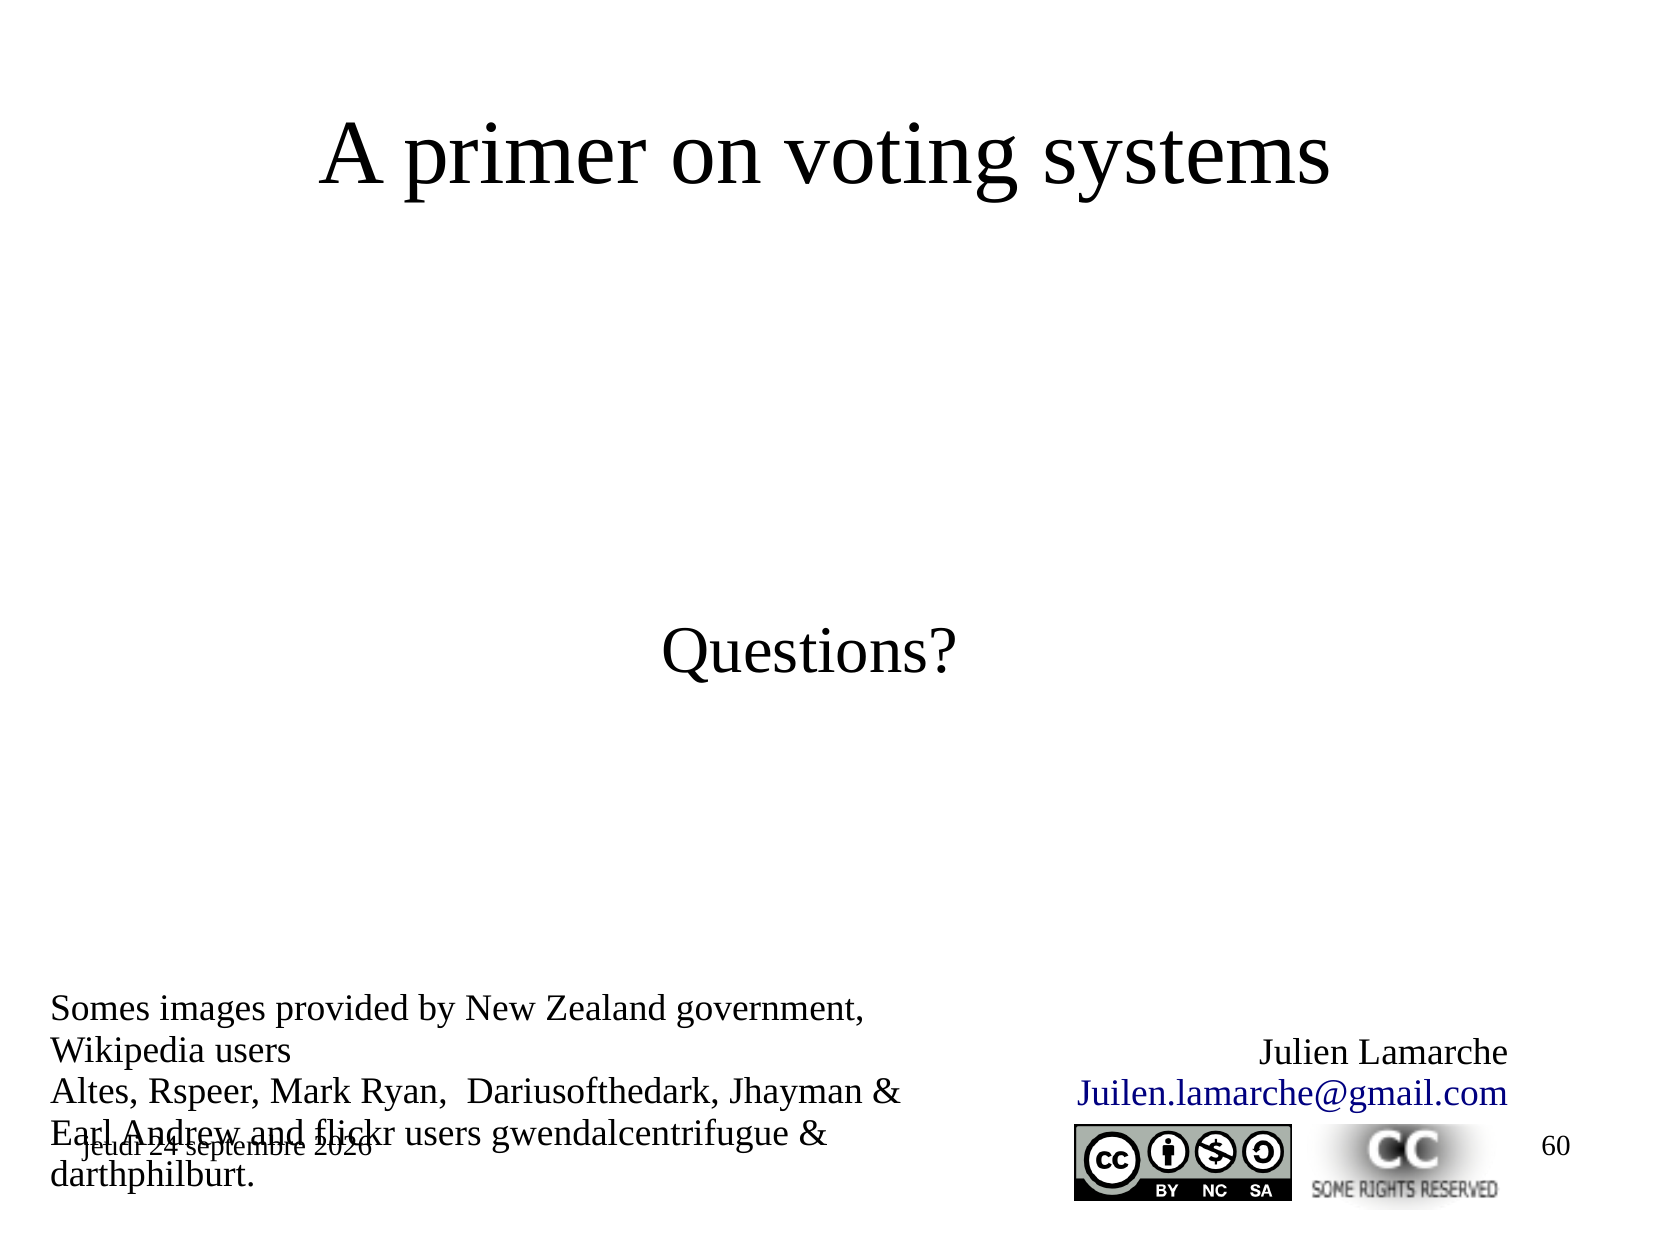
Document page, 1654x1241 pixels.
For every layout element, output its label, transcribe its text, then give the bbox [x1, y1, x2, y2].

subtitle Questions? [82, 290, 1538, 1010]
picture [1074, 1124, 1292, 1201]
title A primer on voting systems [82, 49, 1571, 257]
text_box Julien Lamarche Juilen.lamarche@gmail.com [945, 1023, 1524, 1122]
text_box Somes images provided by New Zealand government, Wikipedia users Altes, Rspeer, Mark Ryan, Dariusofthedark, Jhayman & Earl Andrew and flickr users gwendalcentrifugue & darthphilburt. [35, 979, 945, 1203]
picture [1299, 1124, 1512, 1210]
